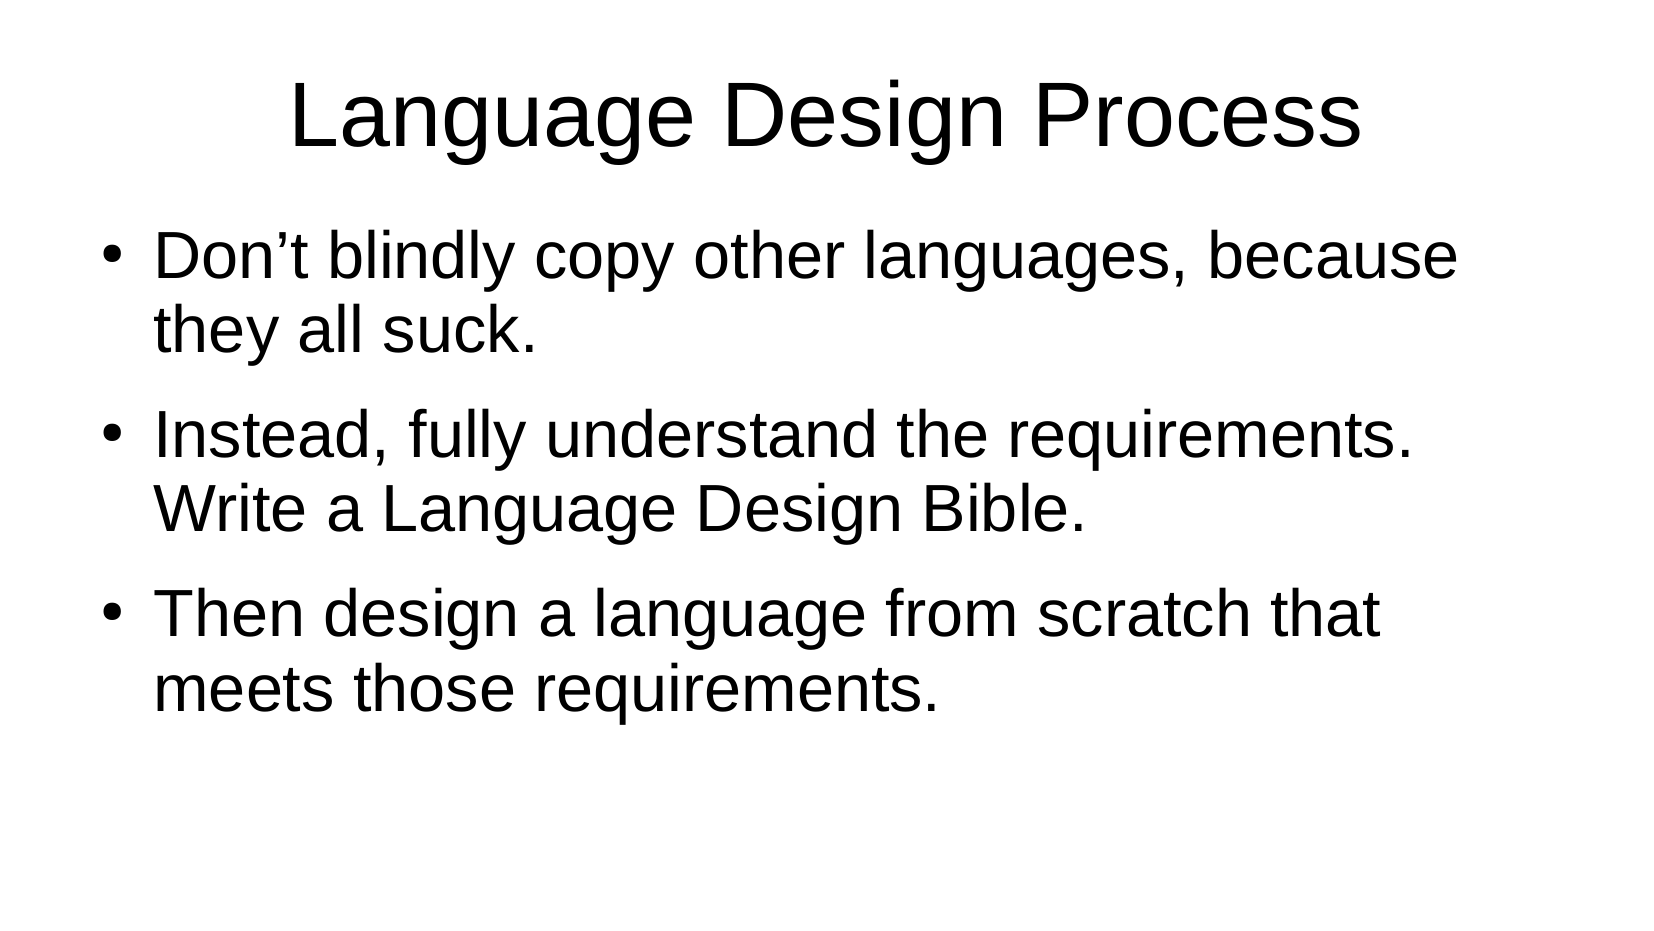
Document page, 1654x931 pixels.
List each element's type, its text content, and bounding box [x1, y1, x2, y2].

title Language Design Process [82, 37, 1571, 193]
list Don’t blindly copy other languages, because they all suck. Instead, fully understand the requirements. Write a Language Design Bible. Then design a language from scratch that meets those requirements. [82, 217, 1571, 758]
